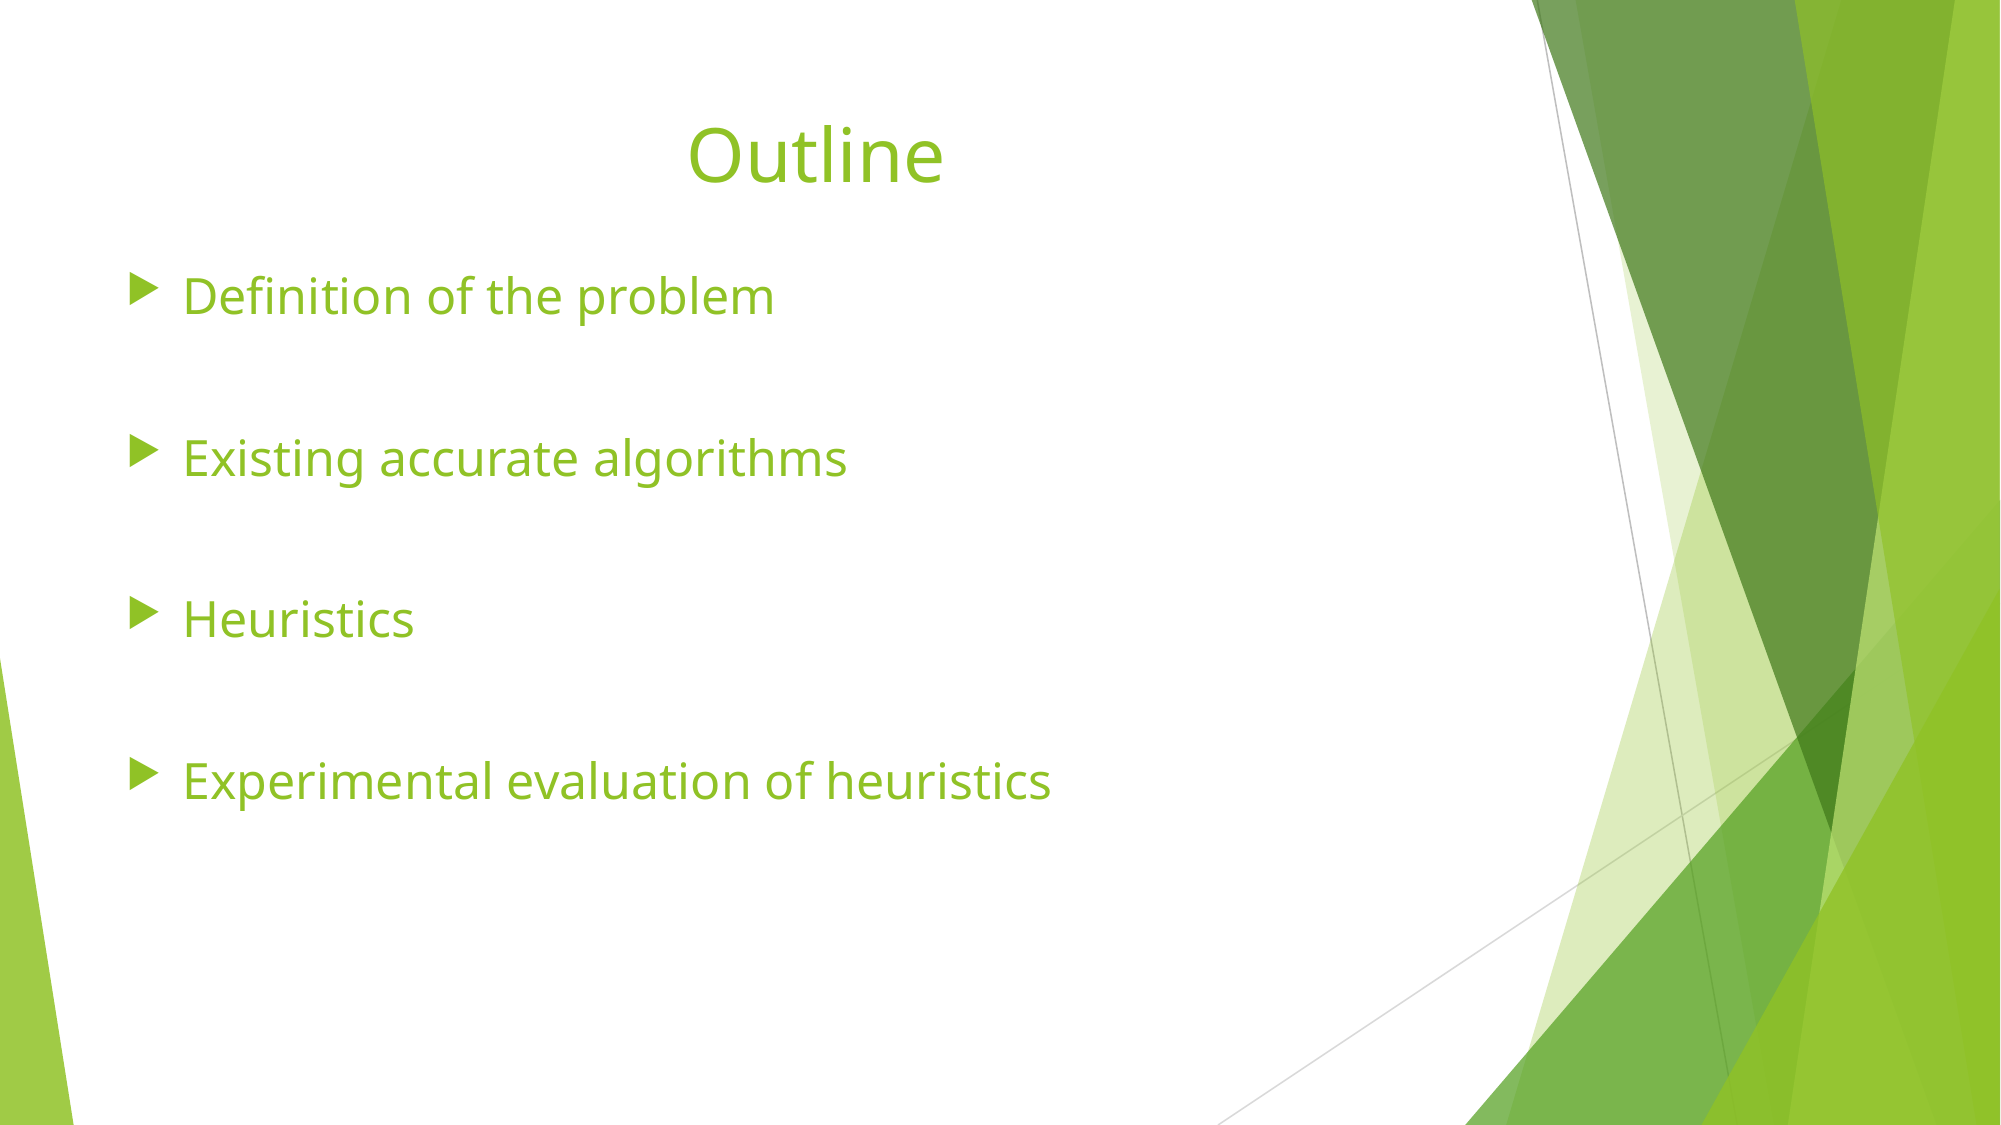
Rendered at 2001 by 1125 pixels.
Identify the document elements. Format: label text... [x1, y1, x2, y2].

title Outline [111, 99, 1522, 256]
list Definition of the problem Existing accurate algorithms Heuristics Experimental evaluation of heuristics [111, 256, 1522, 894]
